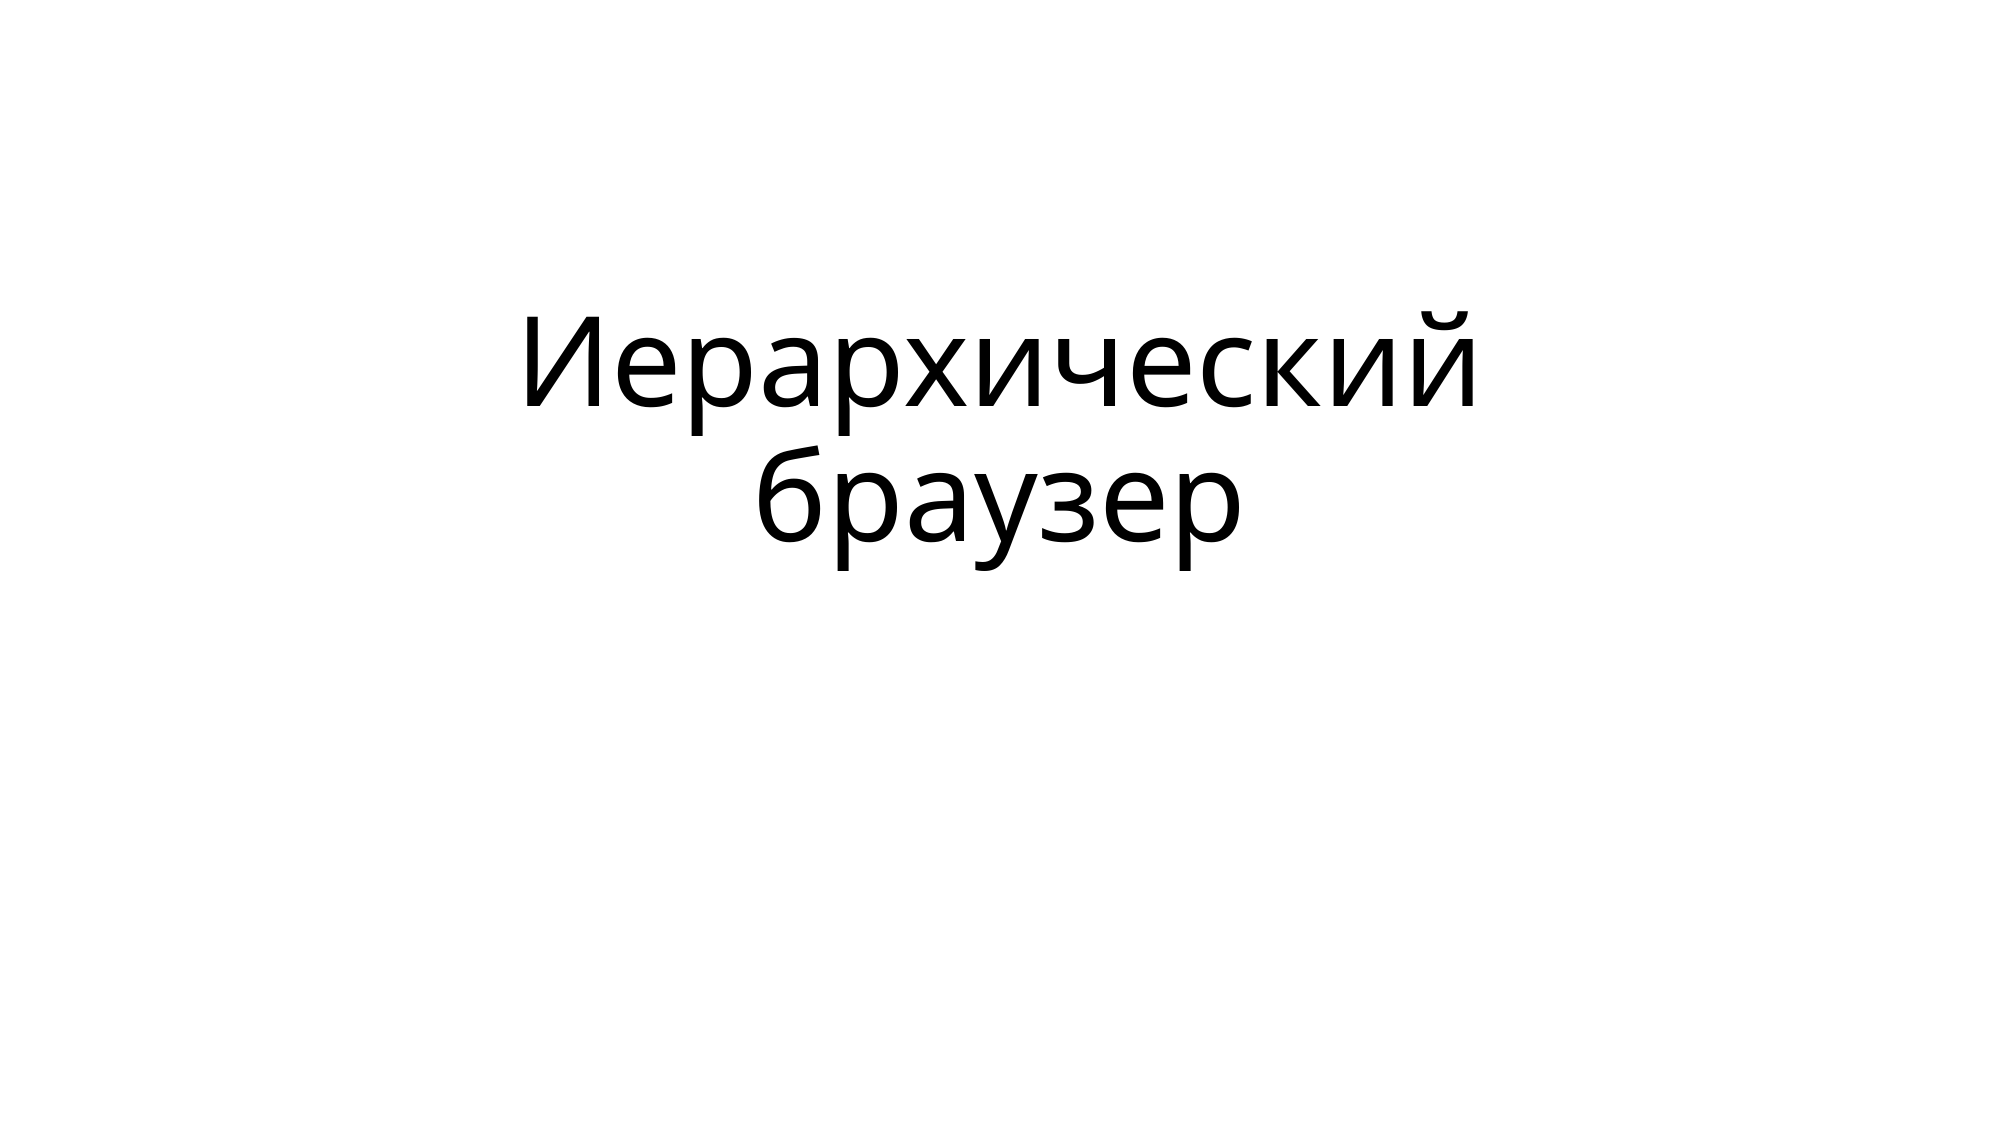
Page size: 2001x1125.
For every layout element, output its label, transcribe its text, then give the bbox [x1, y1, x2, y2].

title Иерархический браузер [249, 184, 1750, 576]
